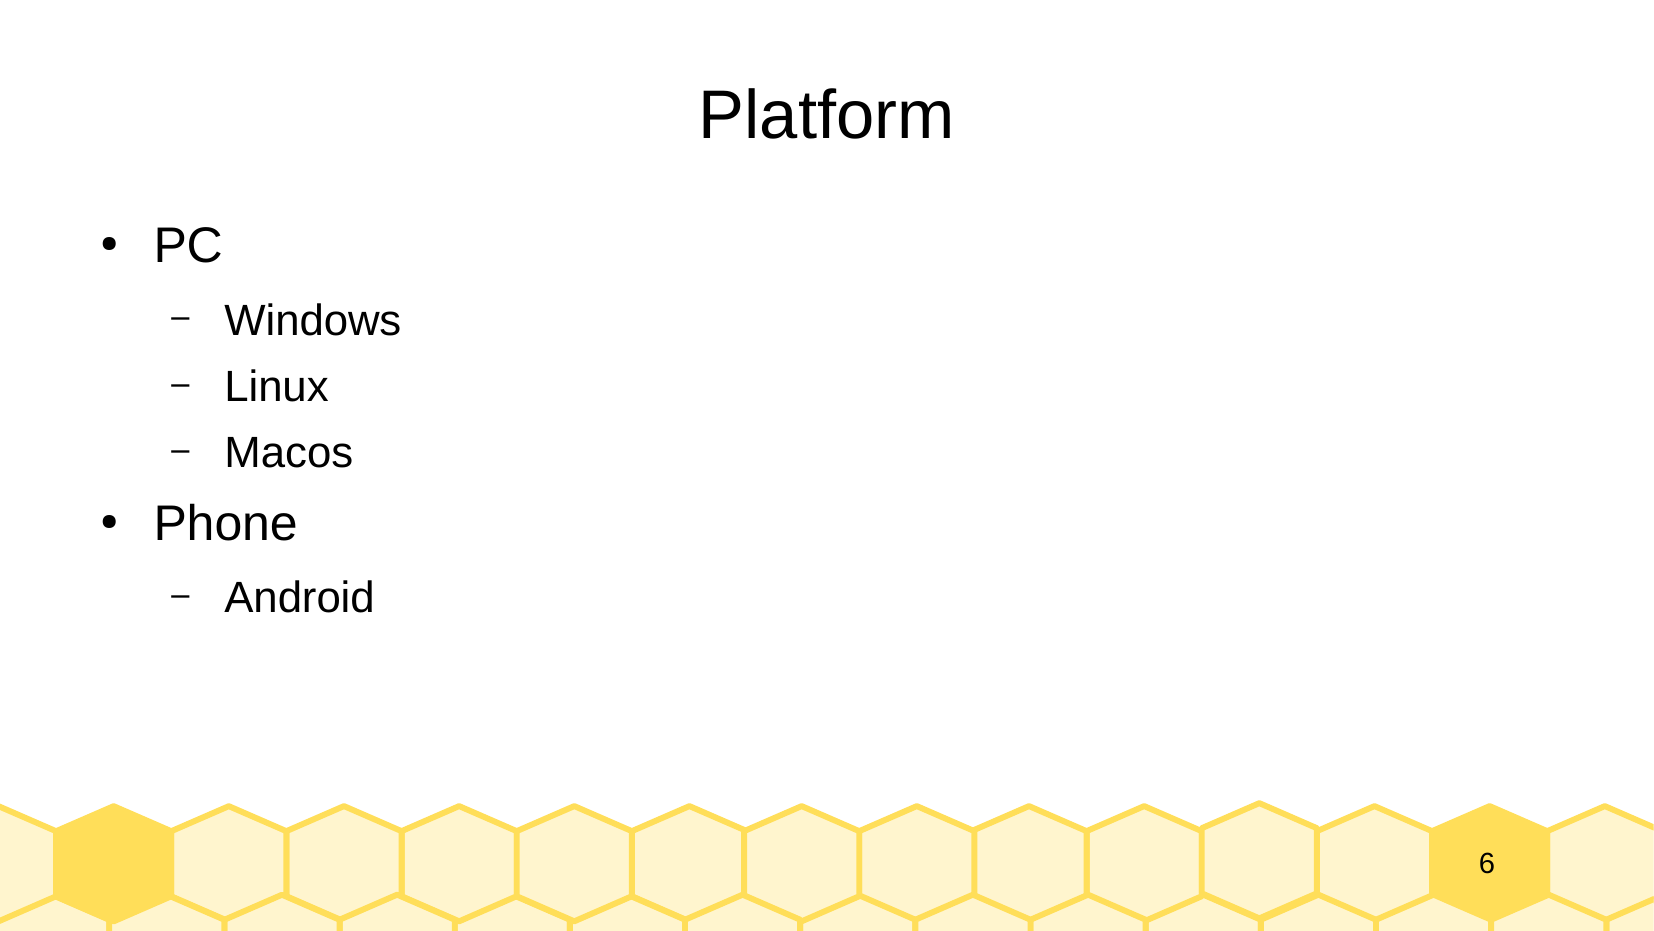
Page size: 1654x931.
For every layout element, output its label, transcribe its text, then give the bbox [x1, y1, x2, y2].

list PC Windows Linux Macos Phone Android [82, 217, 1571, 758]
title Platform [82, 37, 1571, 193]
